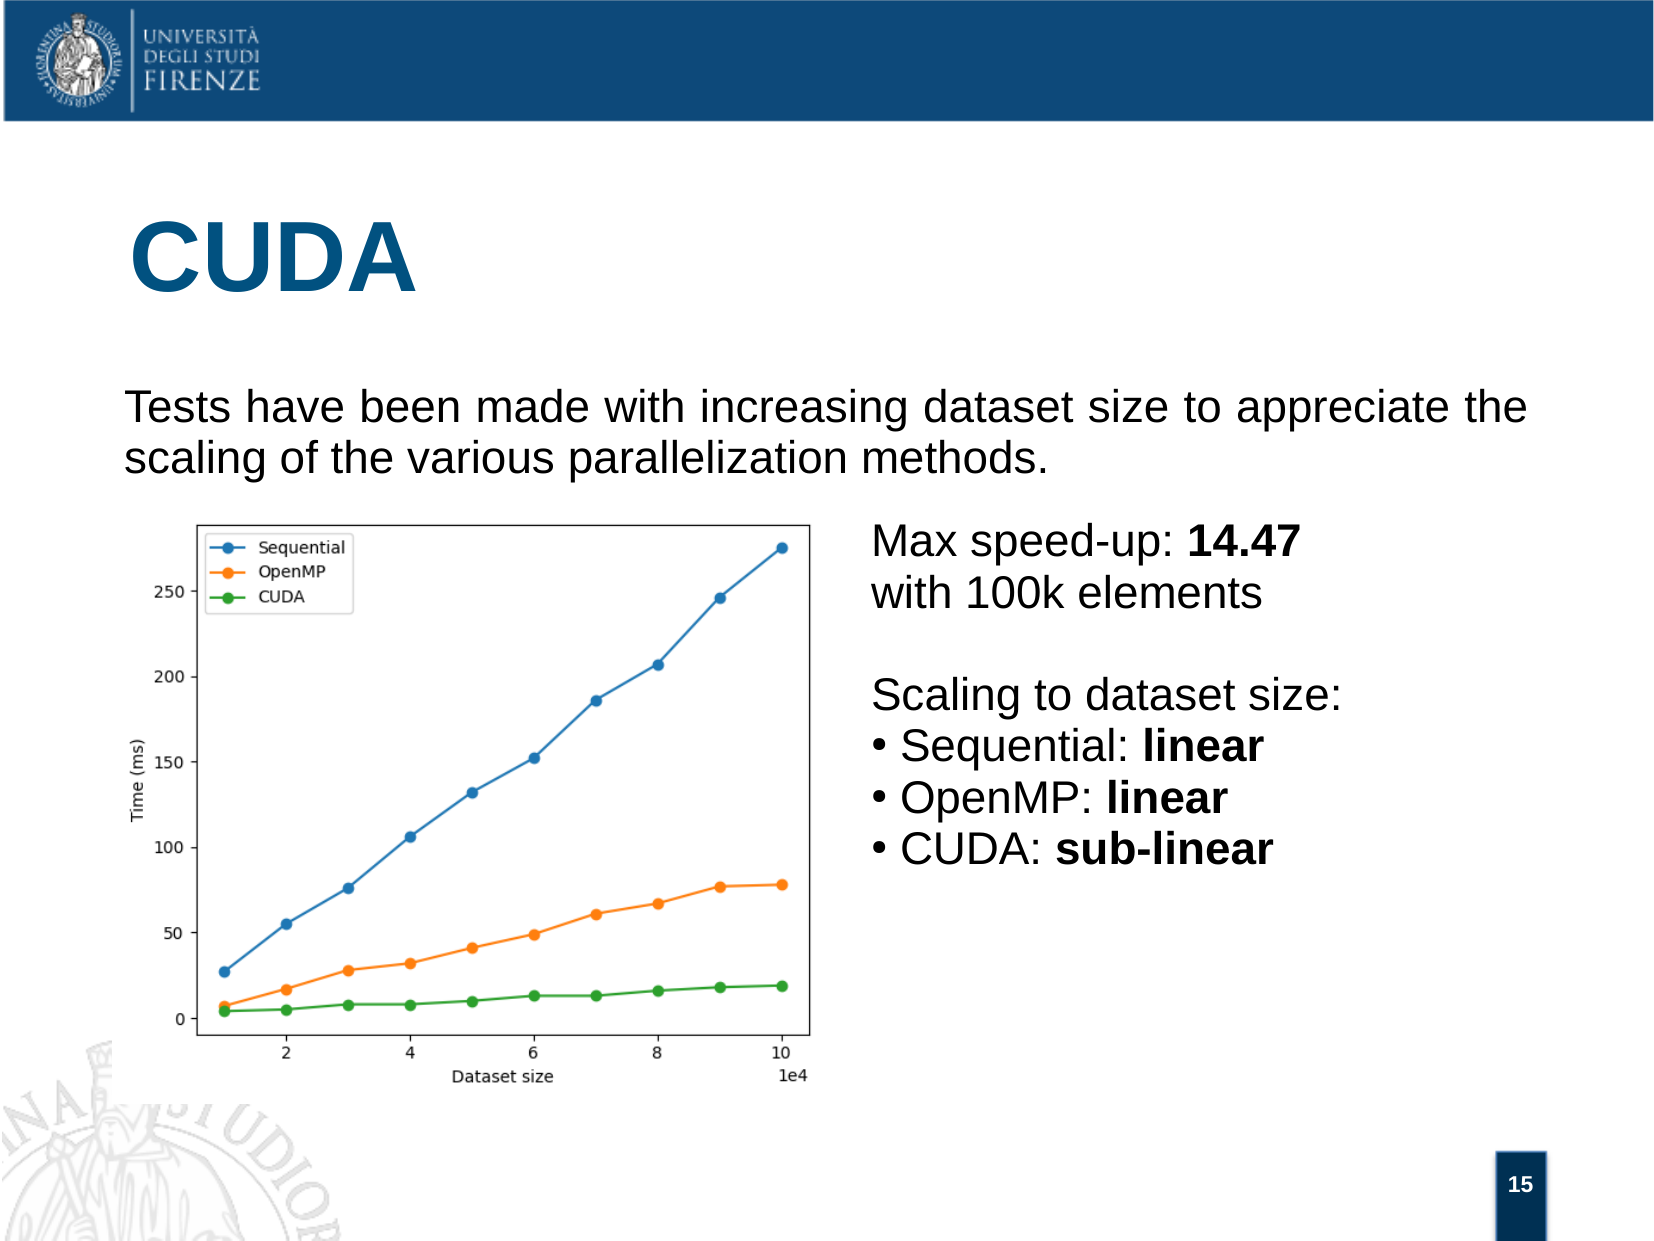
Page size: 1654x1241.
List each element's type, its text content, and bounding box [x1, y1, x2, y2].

text_box 15 [1505, 1160, 1536, 1208]
text_box CUDA [129, 134, 993, 323]
text_box Tests have been made with increasing dataset size to appreciate the scaling of the various parallelization methods. [124, 381, 1530, 484]
text_box Max speed-up: 14.47 with 100k elements Scaling to dataset size: Sequential: linear OpenMP: linear CUDA: sub-linear [856, 507, 1477, 985]
picture [2, 0, 1654, 1241]
